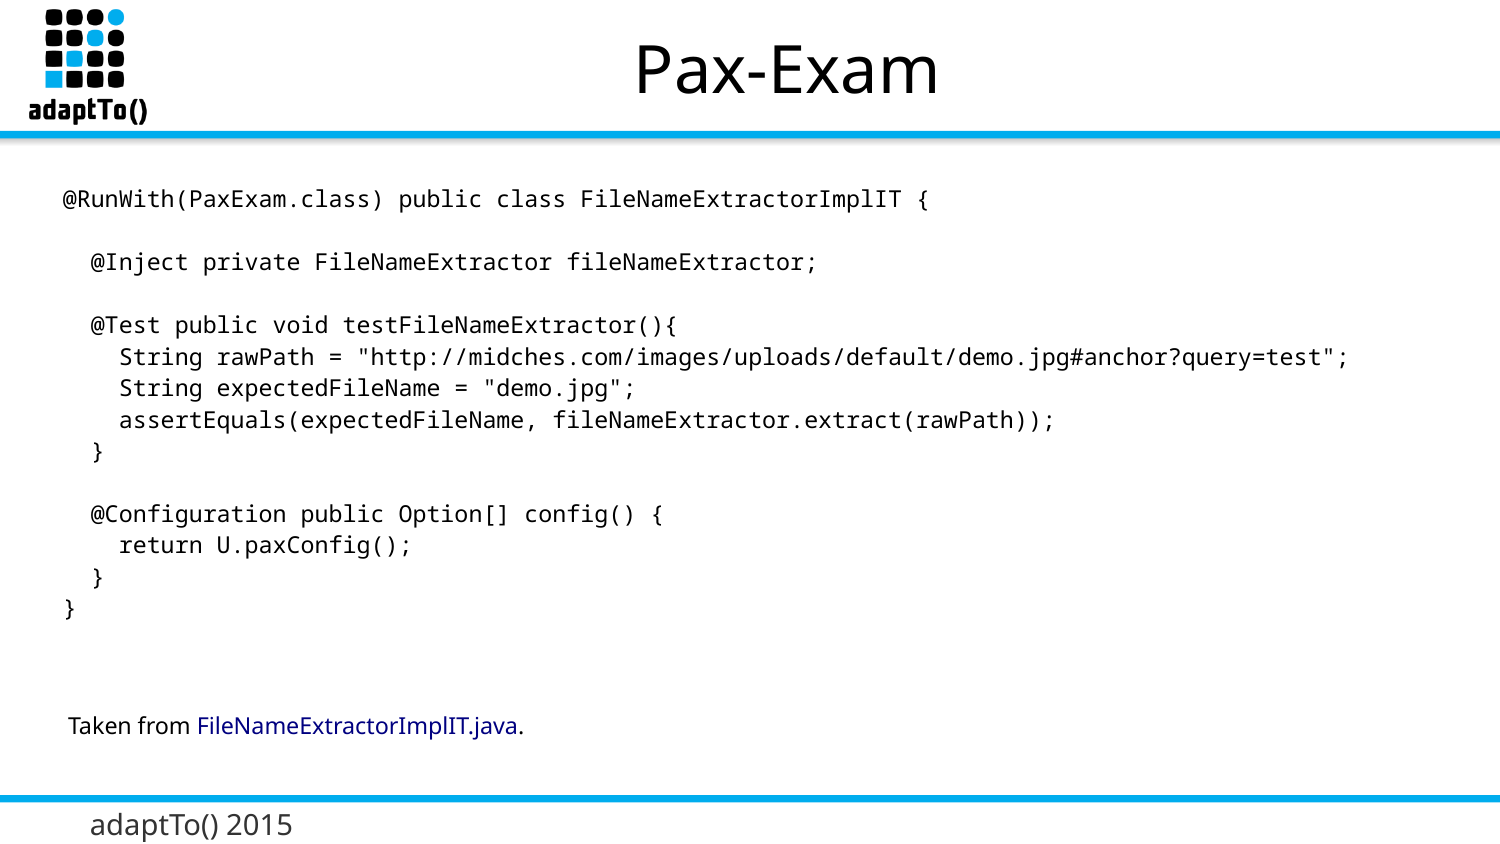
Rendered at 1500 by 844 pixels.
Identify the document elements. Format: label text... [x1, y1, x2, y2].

picture [27, 6, 148, 126]
list @RunWith(PaxExam.class) public class FileNameExtractorImplIT { @Inject private FileNameExtractor fileNameExtractor; @Test public void testFileNameExtractor(){ String rawPath = "http://midches.com/images/uploads/default/demo.jpg#anchor?query=test"; String expectedFileName = "demo.jpg"; assertEquals(expectedFileName, fileNameExtractor.extract(rawPath)); } @Configuration public Option[] config() { return U.paxConfig(); } } Taken from FileNameExtractorImplIT.java. [52, 183, 1447, 760]
title Pax-Exam [150, 15, 1425, 121]
